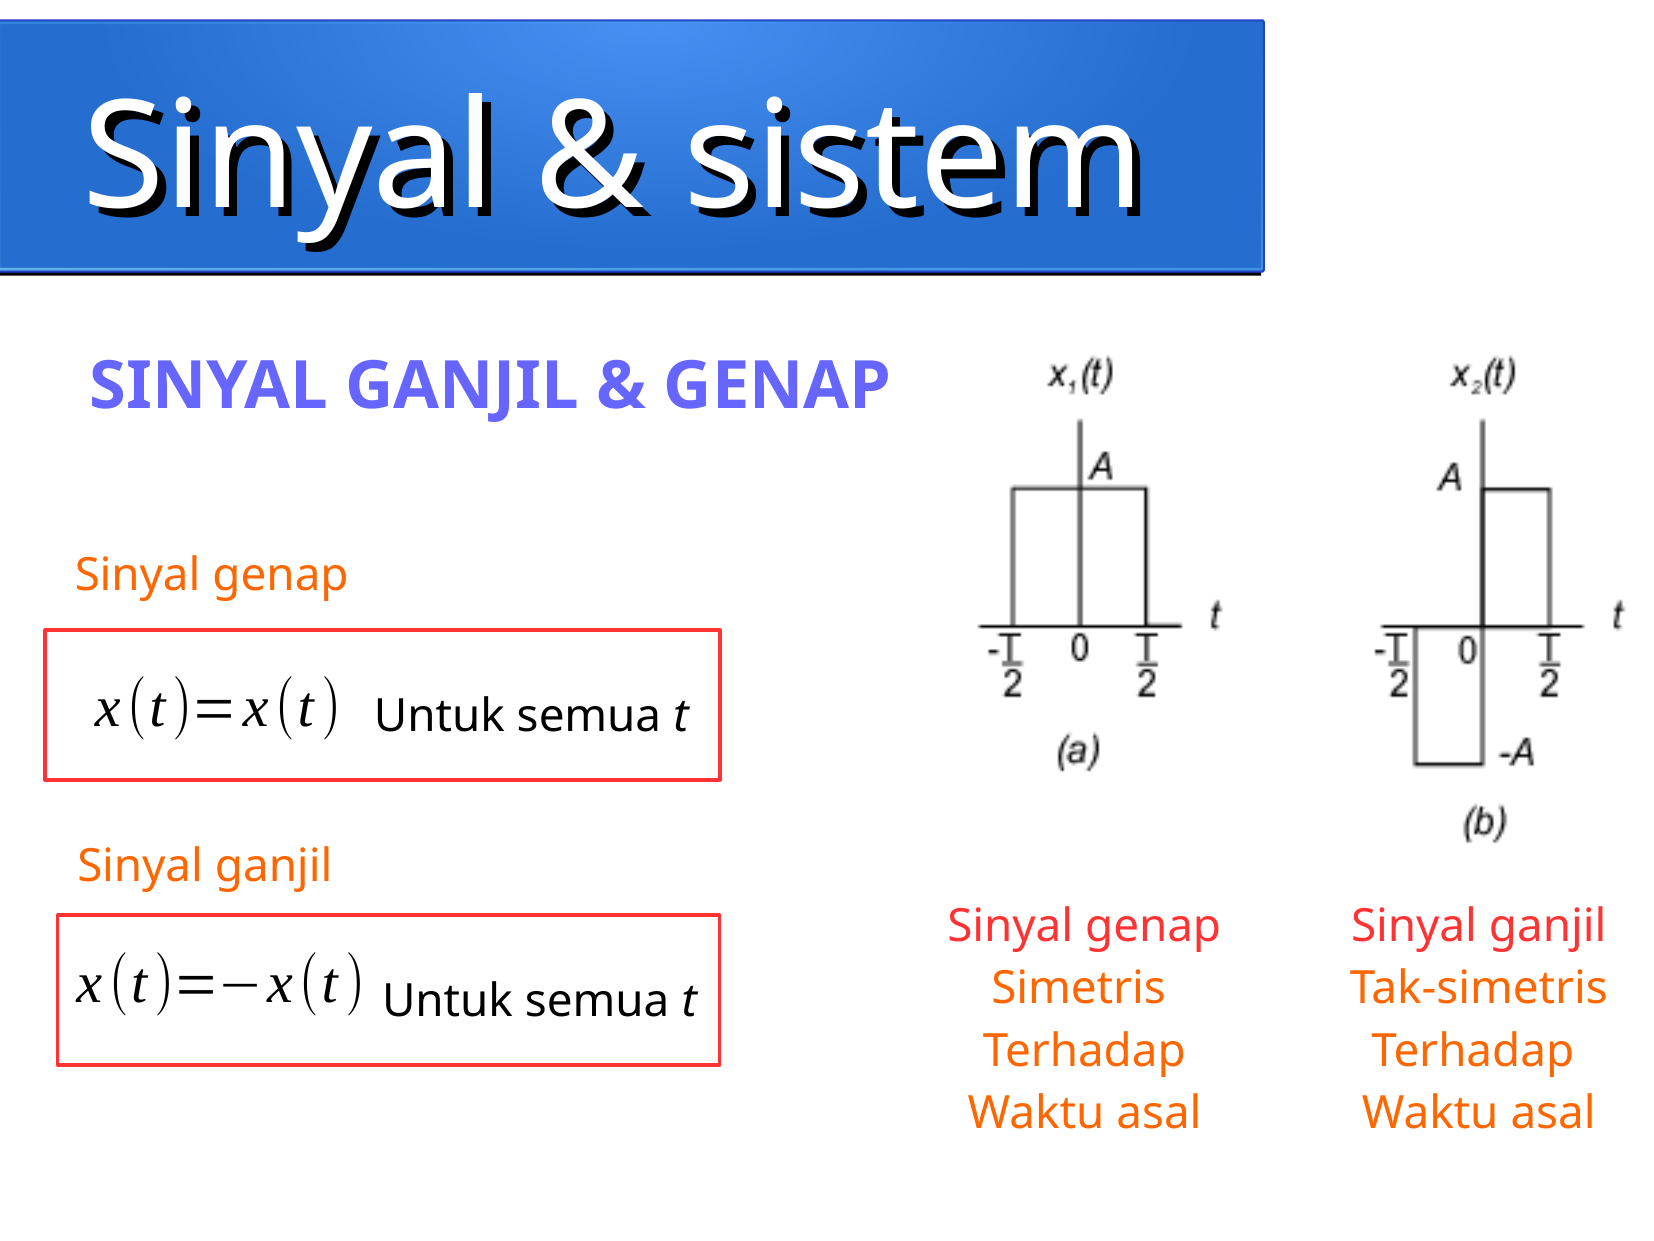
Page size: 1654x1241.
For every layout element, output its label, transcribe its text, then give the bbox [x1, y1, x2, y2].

chart [85, 673, 347, 744]
text_box Sinyal ganjil Tak-simetris Terhadap Waktu asal [1335, 885, 1624, 1106]
text_box Sinyal genap [60, 533, 358, 601]
text_box SINYAL GANJIL & GENAP [75, 330, 930, 420]
text_box Untuk semua t [359, 675, 697, 742]
text_box Untuk semua t [367, 959, 706, 1026]
text_box Sinyal ganjil [62, 825, 346, 892]
picture [960, 329, 1647, 857]
title Sinyal & sistem [82, 47, 1235, 252]
chart [67, 949, 371, 1019]
text_box Sinyal genap Simetris Terhadap Waktu asal [932, 885, 1231, 1106]
